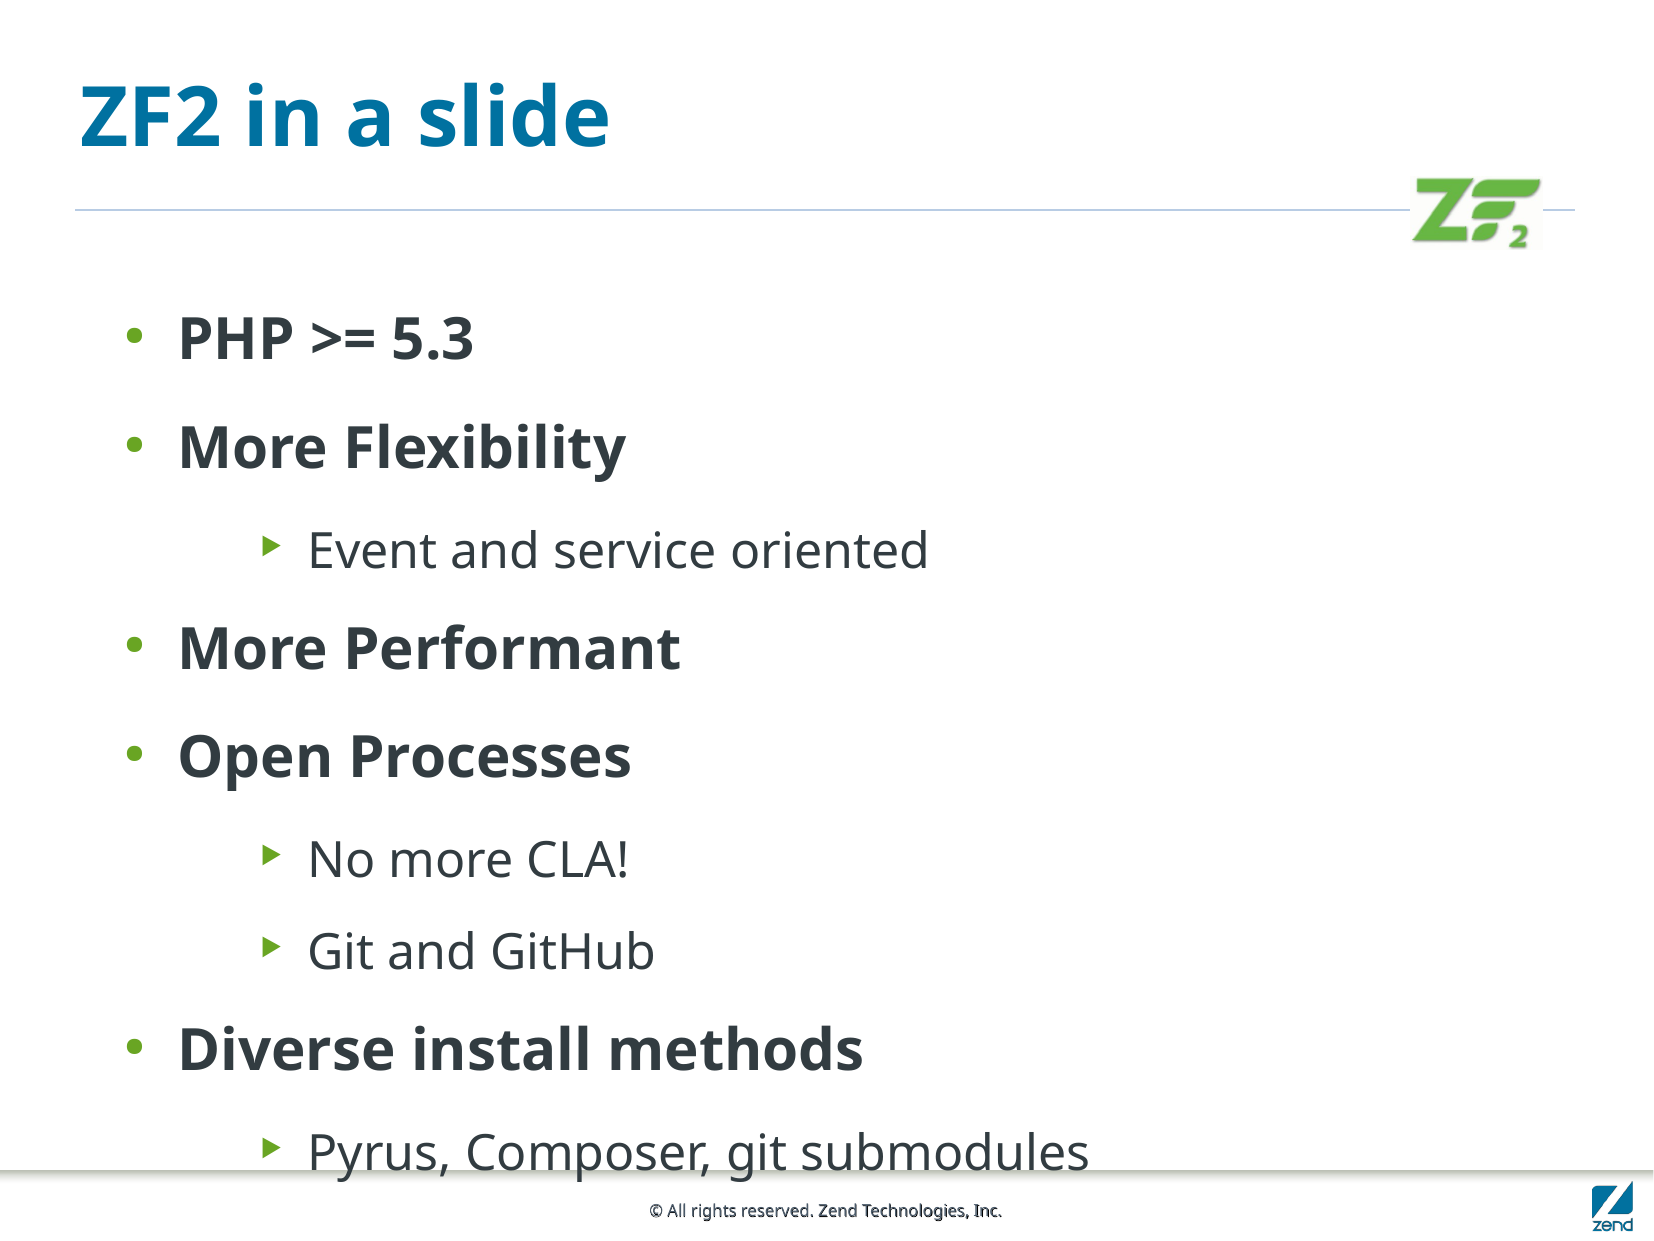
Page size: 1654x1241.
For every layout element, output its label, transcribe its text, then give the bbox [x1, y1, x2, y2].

title ZF2 in a slide [80, 36, 1487, 172]
picture [1410, 176, 1543, 250]
list PHP >= 5.3 More Flexibility Event and service oriented More Performant Open Processes No more CLA! Git and GitHub Diverse install methods Pyrus, Composer, git submodules [88, 297, 1492, 1087]
picture [0, 1170, 1654, 1232]
